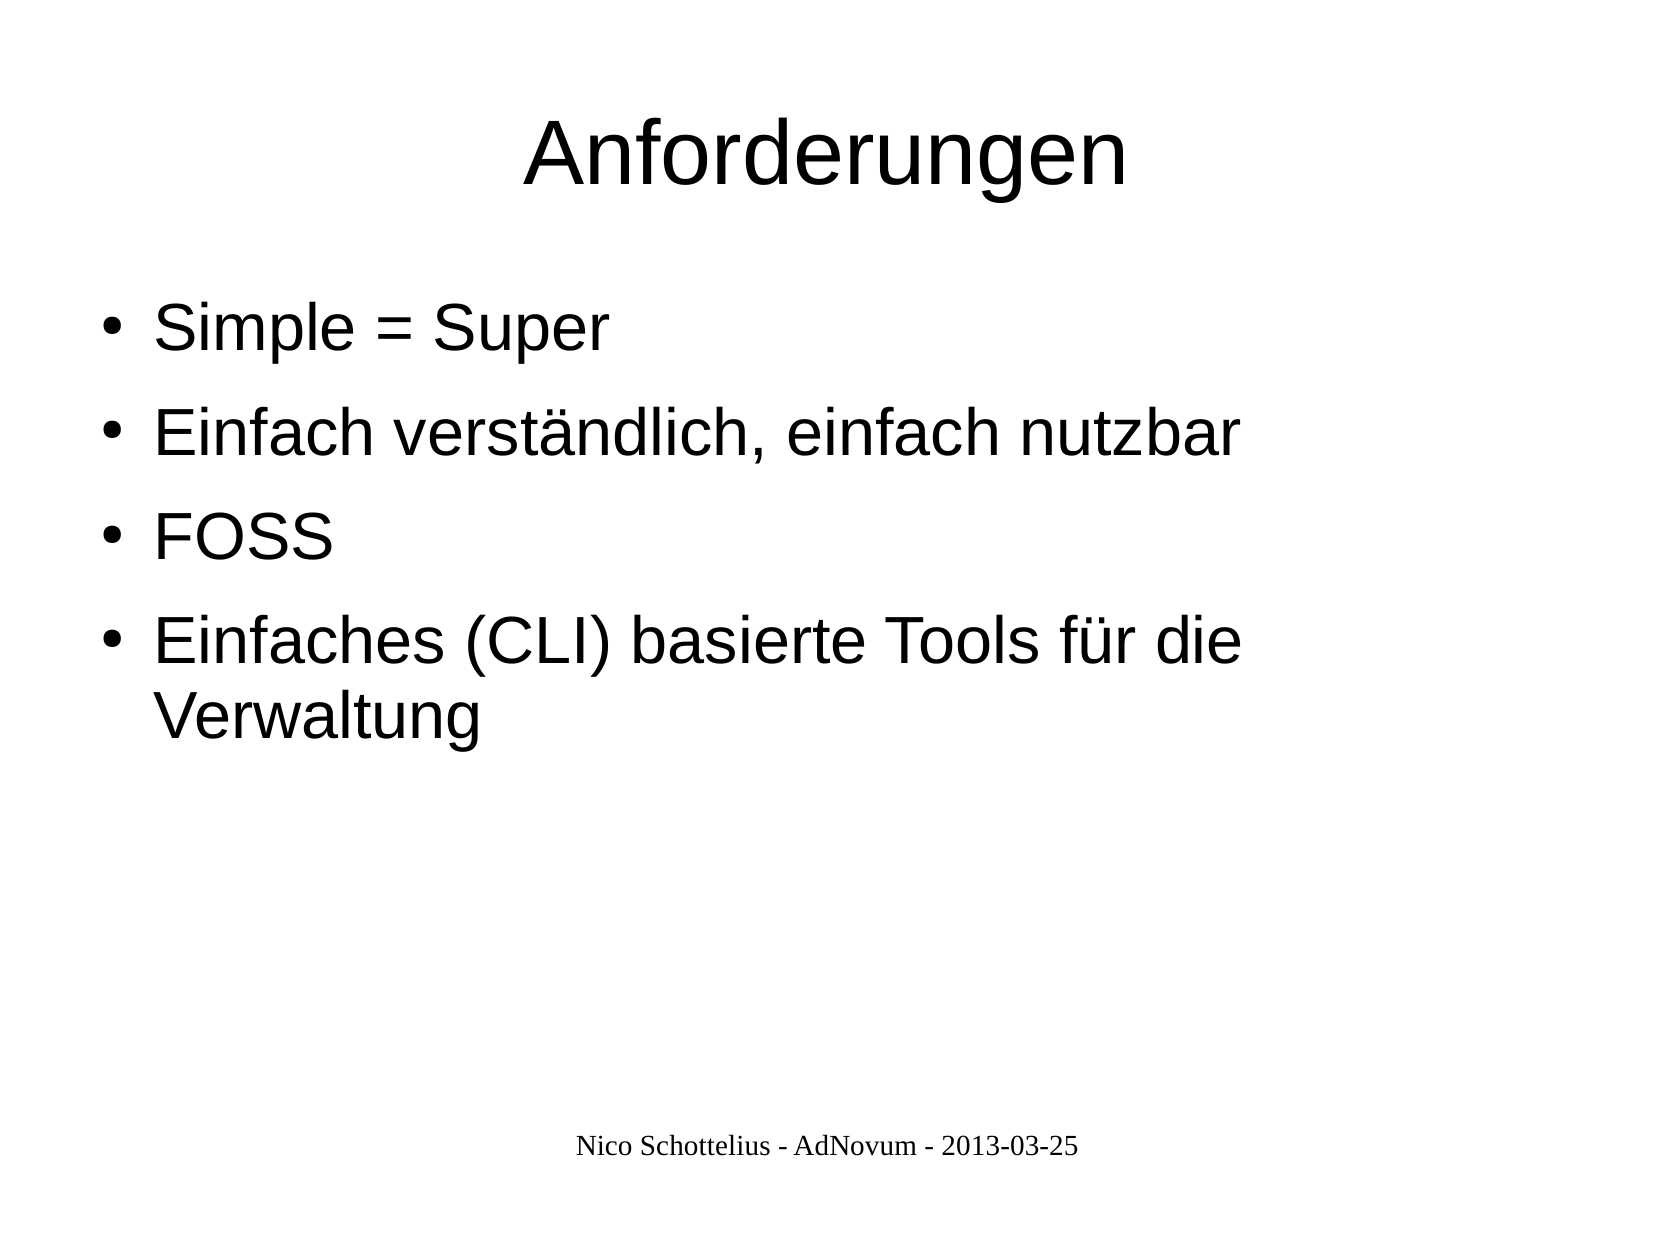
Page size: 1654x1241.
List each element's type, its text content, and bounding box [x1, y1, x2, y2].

title Anforderungen [82, 49, 1571, 257]
list Simple = Super Einfach verständlich, einfach nutzbar FOSS Einfaches (CLI) basierte Tools für die Verwaltung [82, 290, 1538, 1010]
